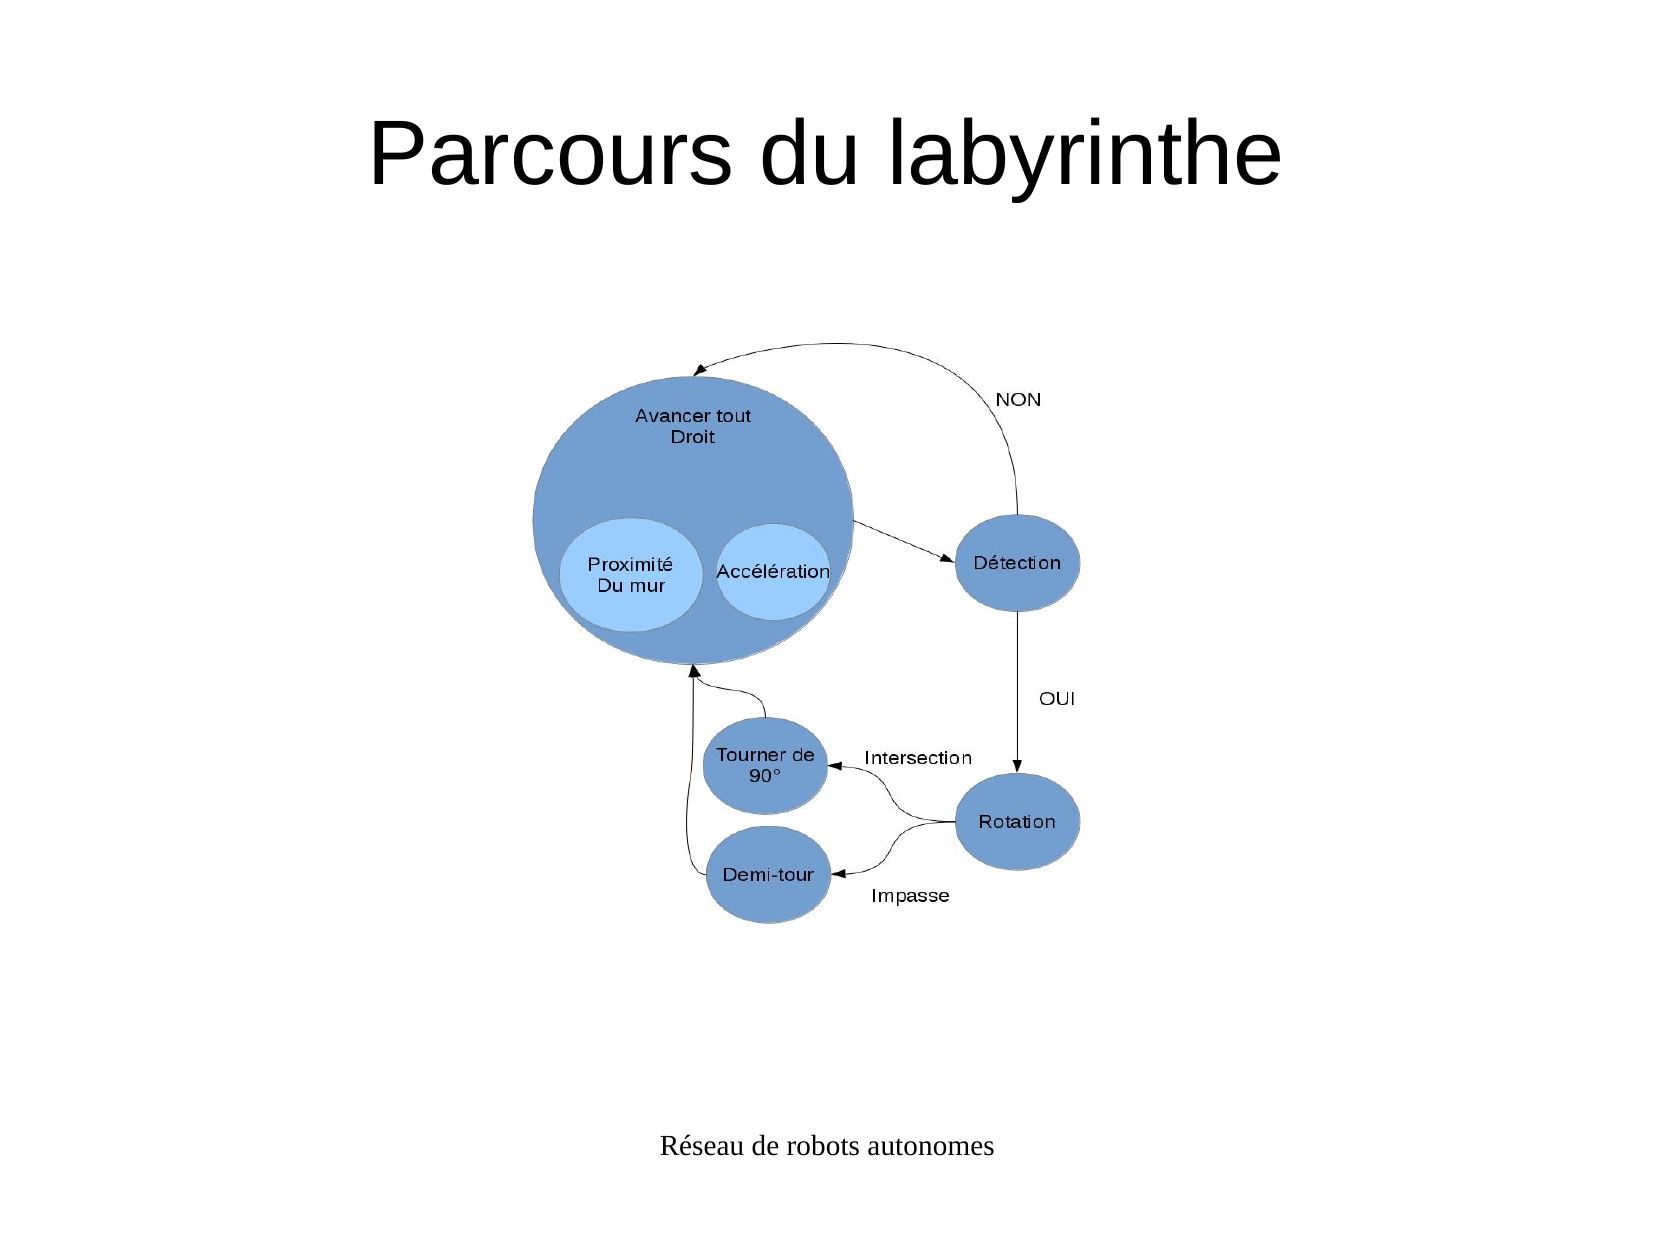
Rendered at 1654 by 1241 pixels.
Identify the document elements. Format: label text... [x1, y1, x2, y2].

title Parcours du labyrinthe [82, 49, 1571, 257]
picture [496, 226, 1184, 1099]
